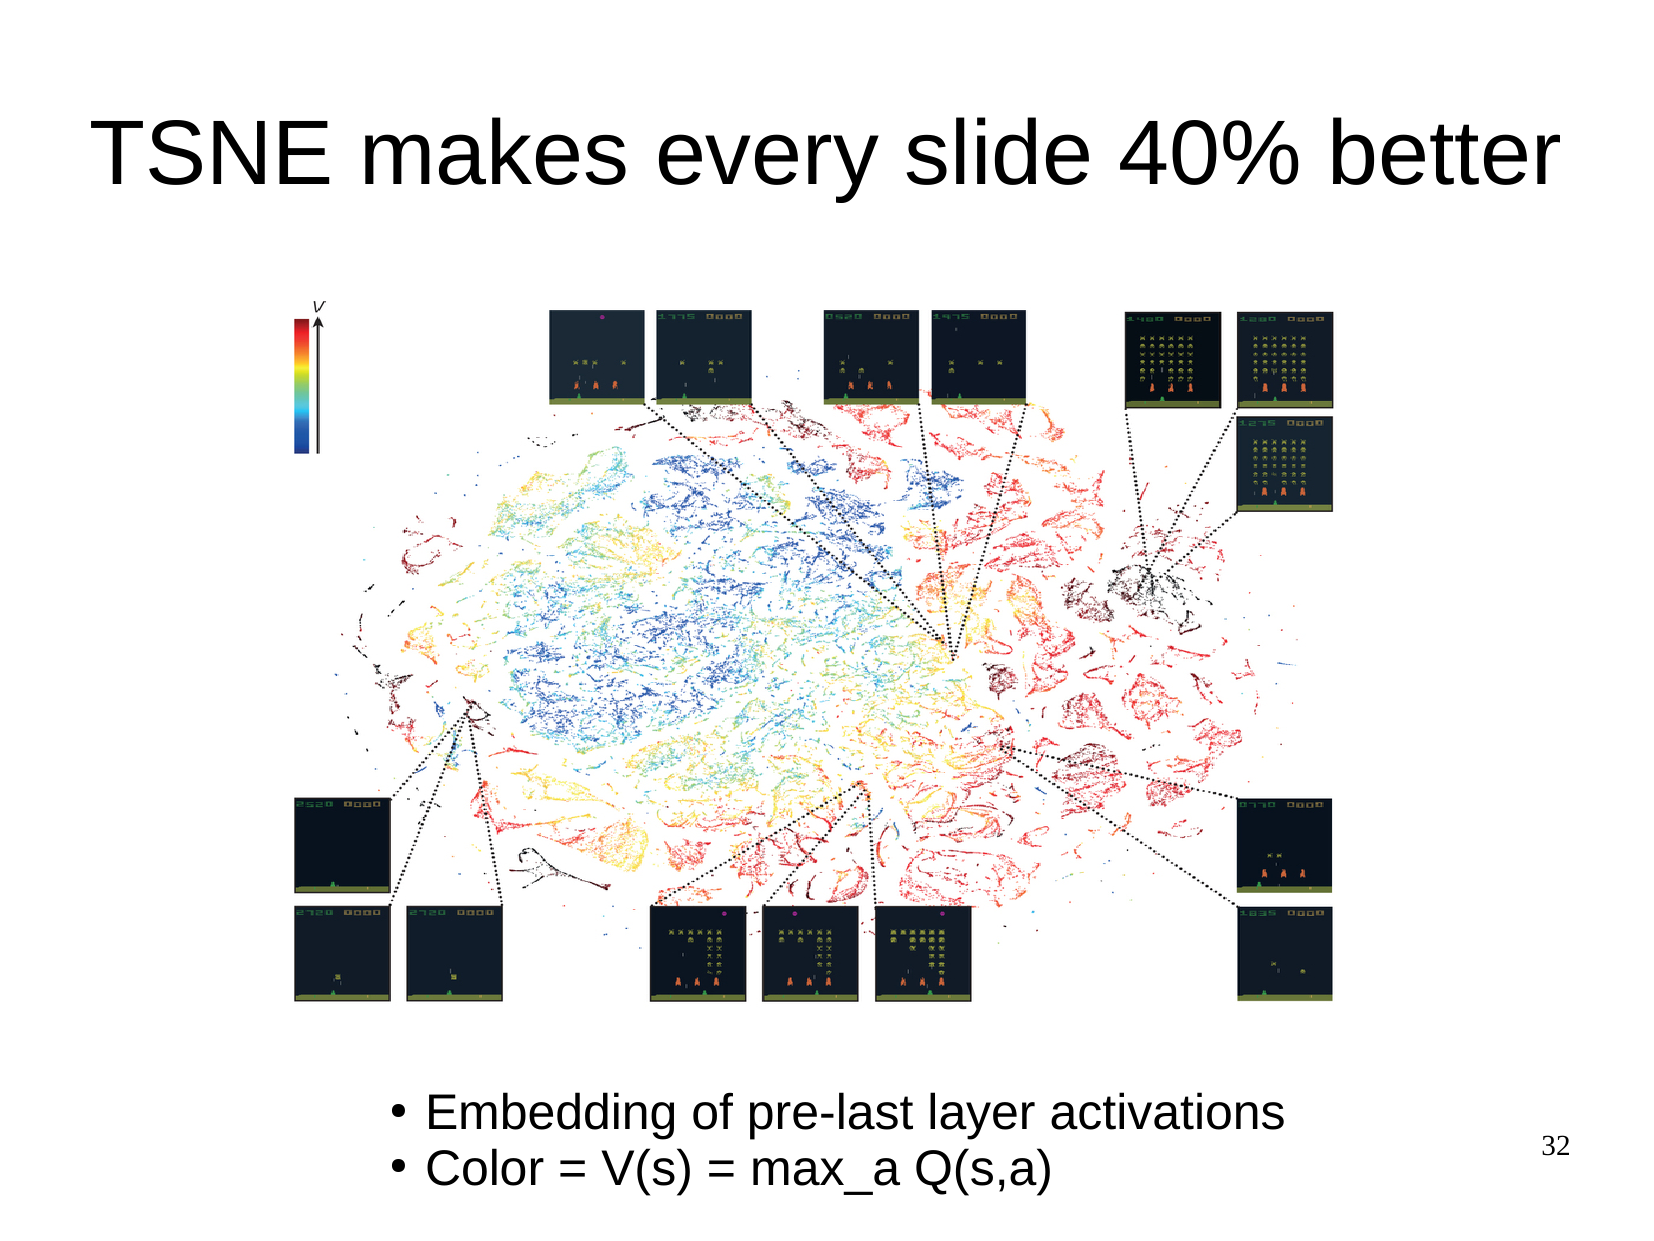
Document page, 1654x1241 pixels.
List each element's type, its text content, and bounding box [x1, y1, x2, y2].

title TSNE makes every slide 40% better [82, 49, 1571, 257]
picture [255, 301, 1375, 1009]
text_box Embedding of pre-last layer activations Color = V(s) = max_a Q(s,a) [339, 1076, 1471, 1205]
